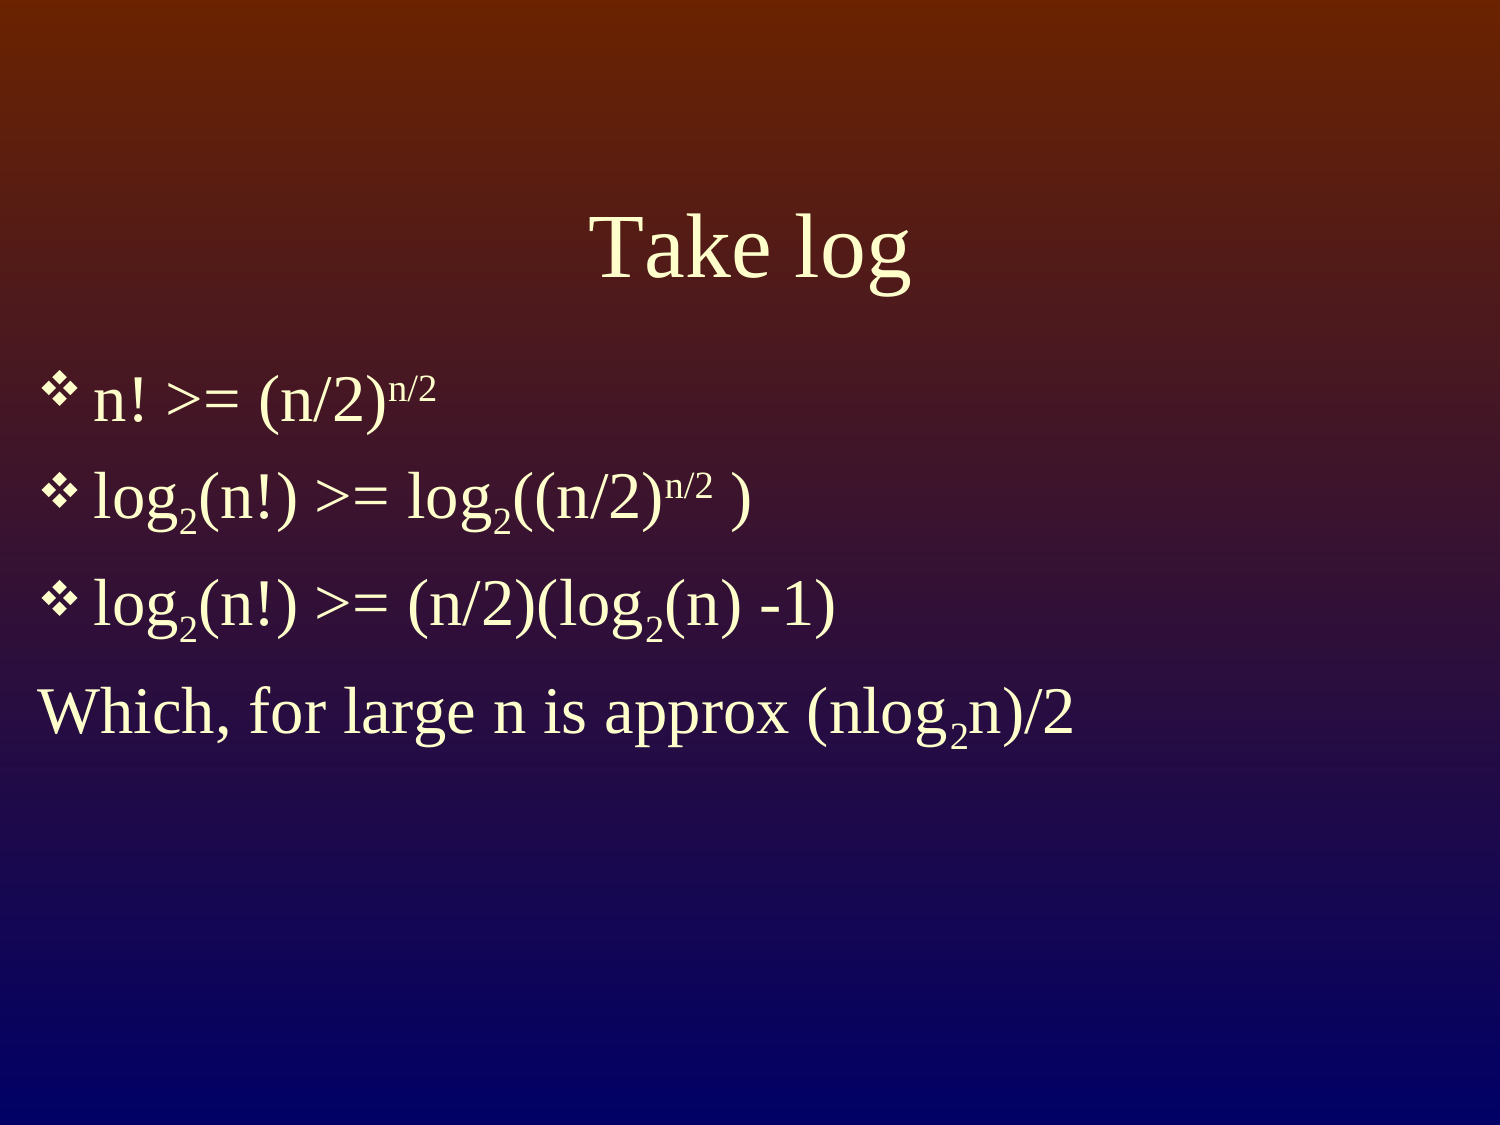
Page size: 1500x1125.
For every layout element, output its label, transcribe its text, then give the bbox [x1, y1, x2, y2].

list n! >= (n/2)n/2 log2(n!) >= log2((n/2)n/2 ) log2(n!) >= (n/2)(log2(n) -1) Which, for large n is approx (nlog2n)/2 [22, 347, 1482, 1026]
title Take log [22, 145, 1480, 336]
